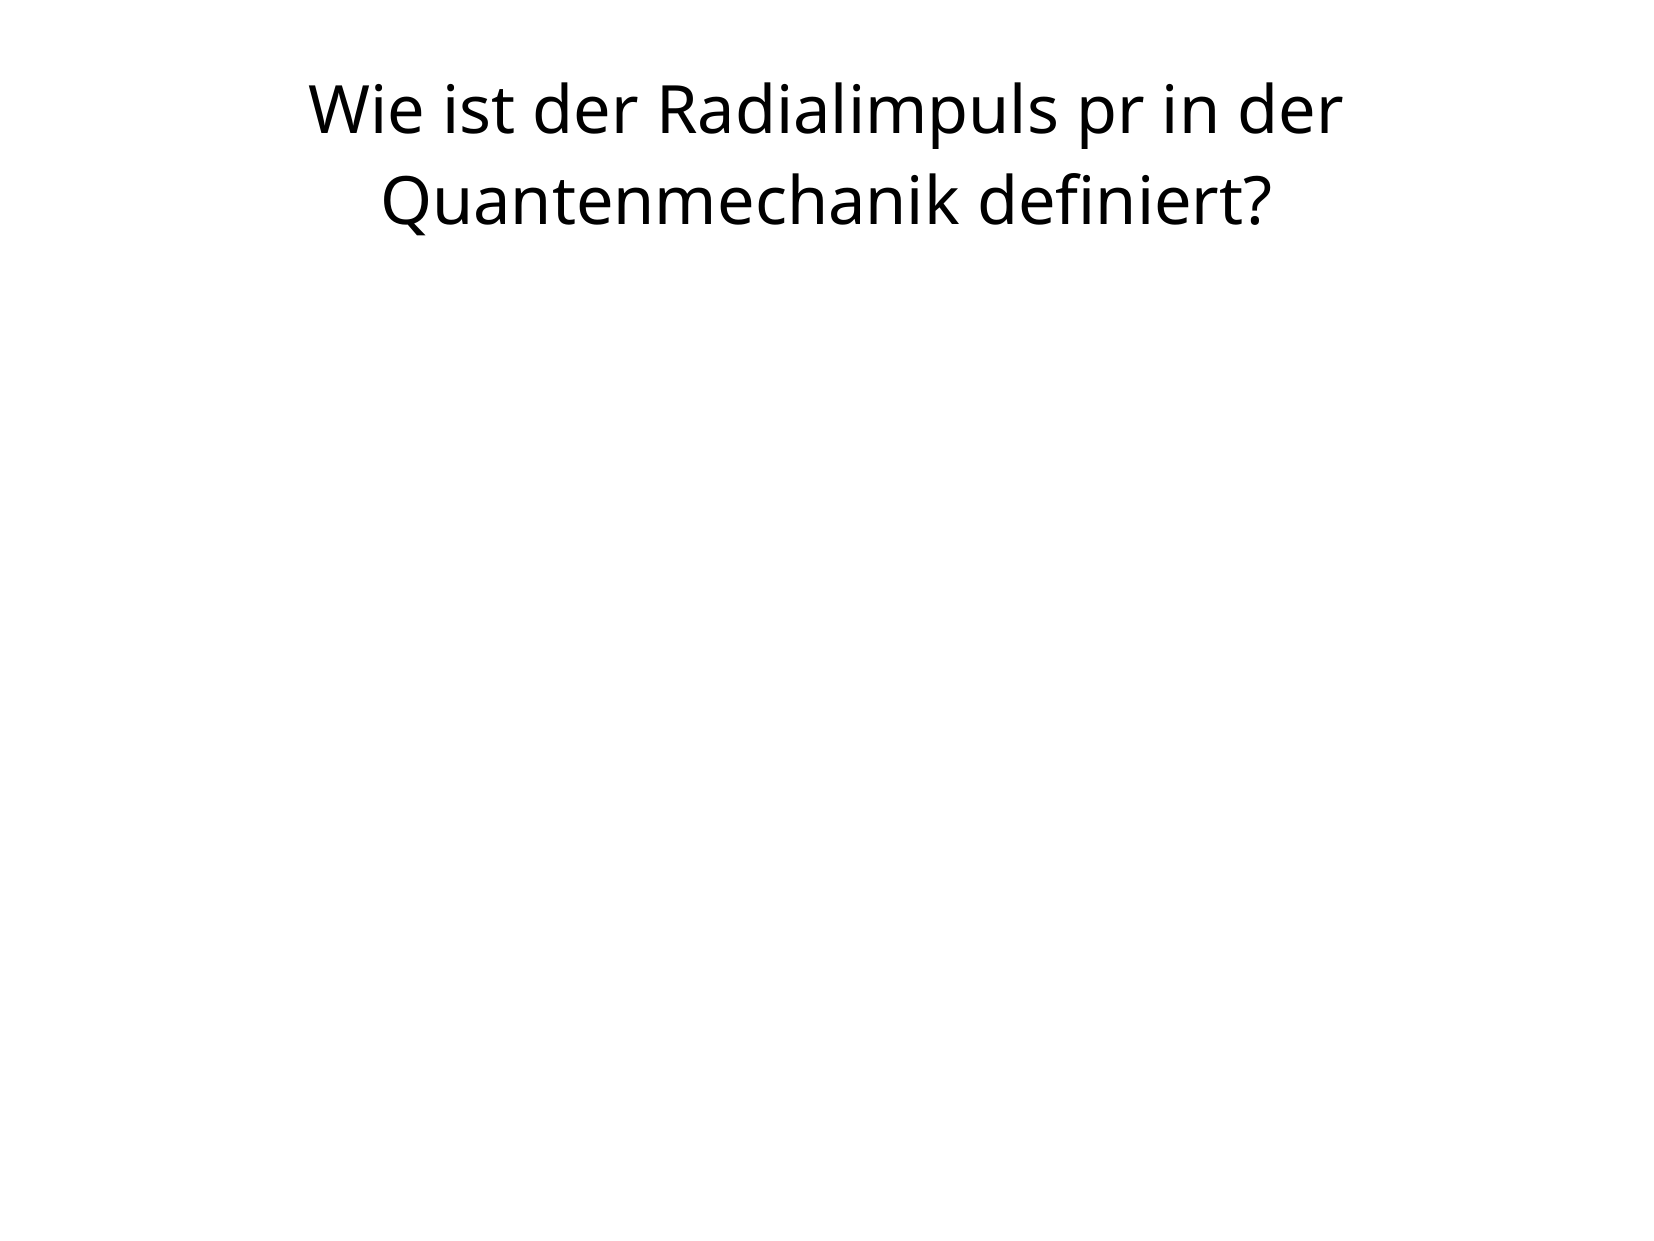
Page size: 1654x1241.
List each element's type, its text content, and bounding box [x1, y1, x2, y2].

title Wie ist der Radialimpuls pr in der Quantenmechanik definiert? [82, 49, 1571, 257]
